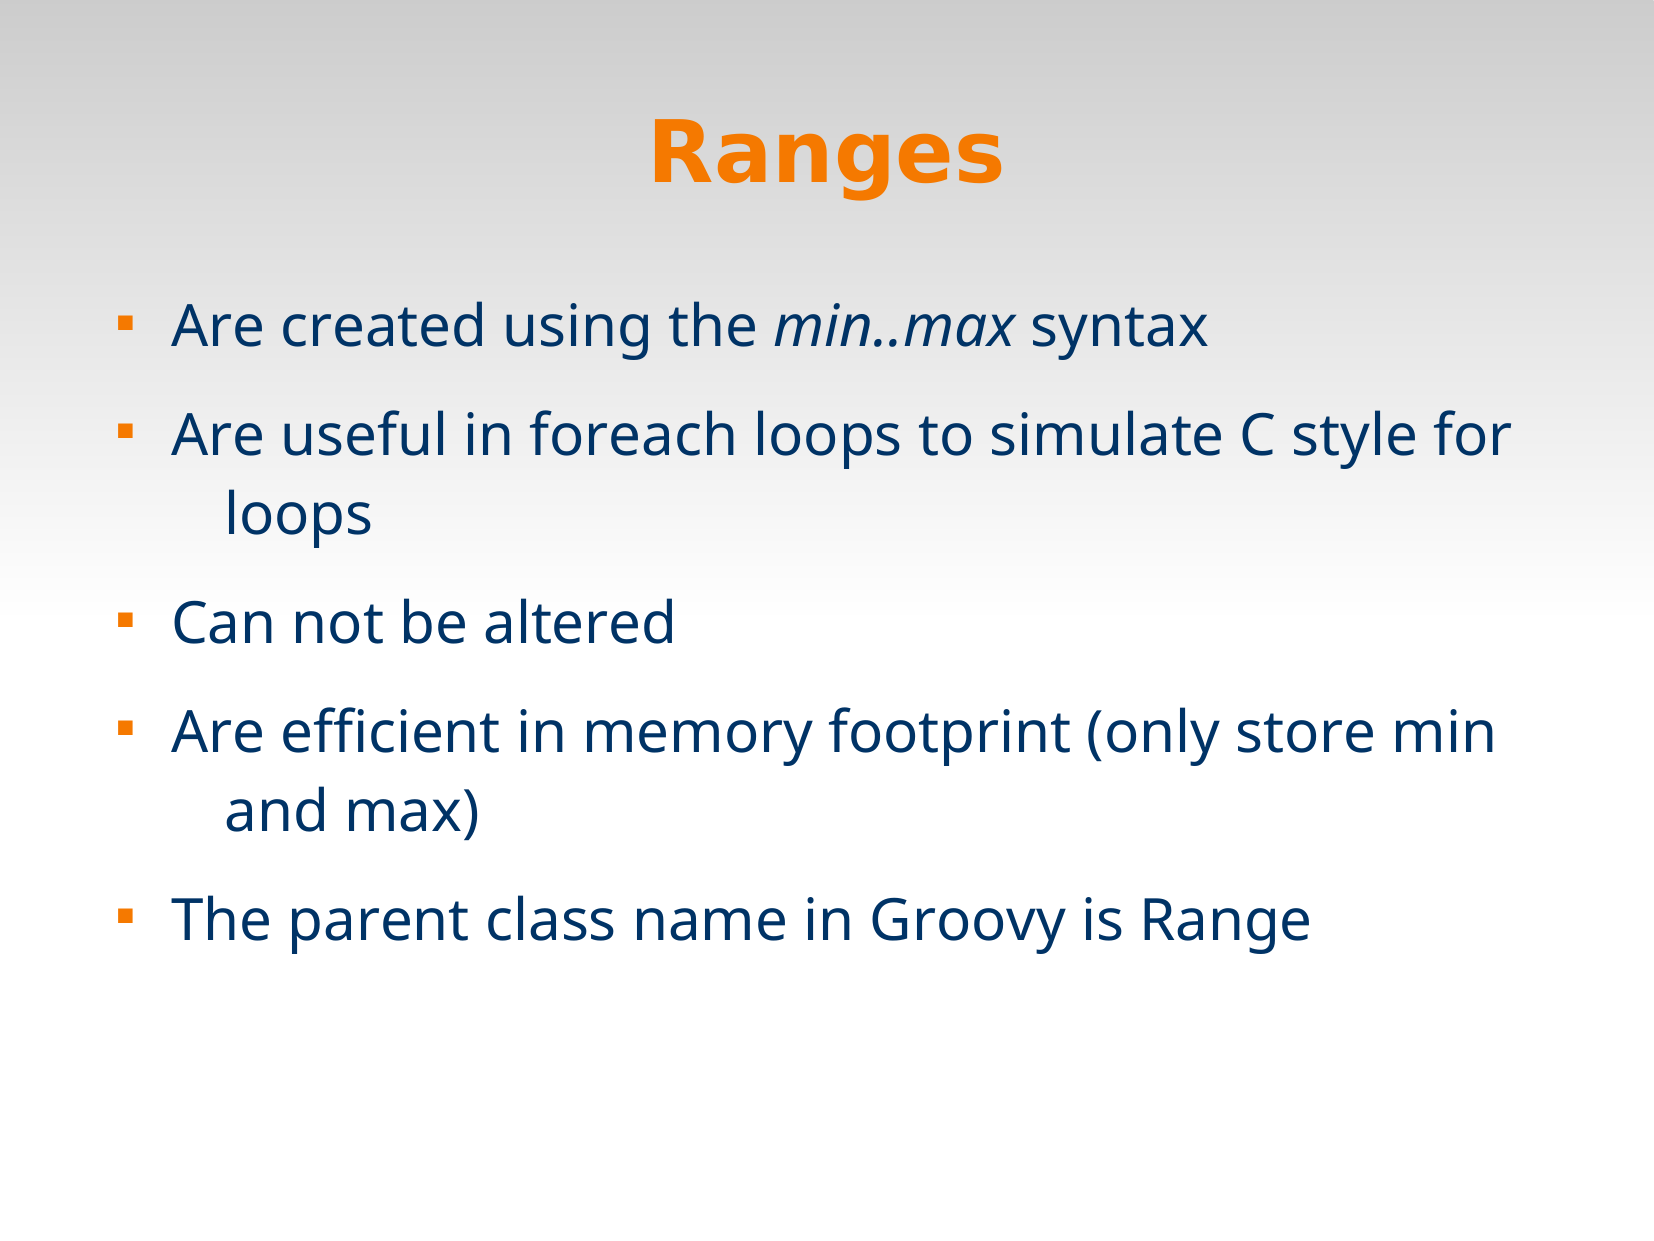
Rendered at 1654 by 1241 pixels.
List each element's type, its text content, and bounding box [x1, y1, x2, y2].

title Ranges [82, 49, 1571, 257]
list Are created using the min..max syntax Are useful in foreach loops to simulate C style for loops Can not be altered Are efficient in memory footprint (only store min and max) The parent class name in Groovy is Range [82, 284, 1571, 1103]
